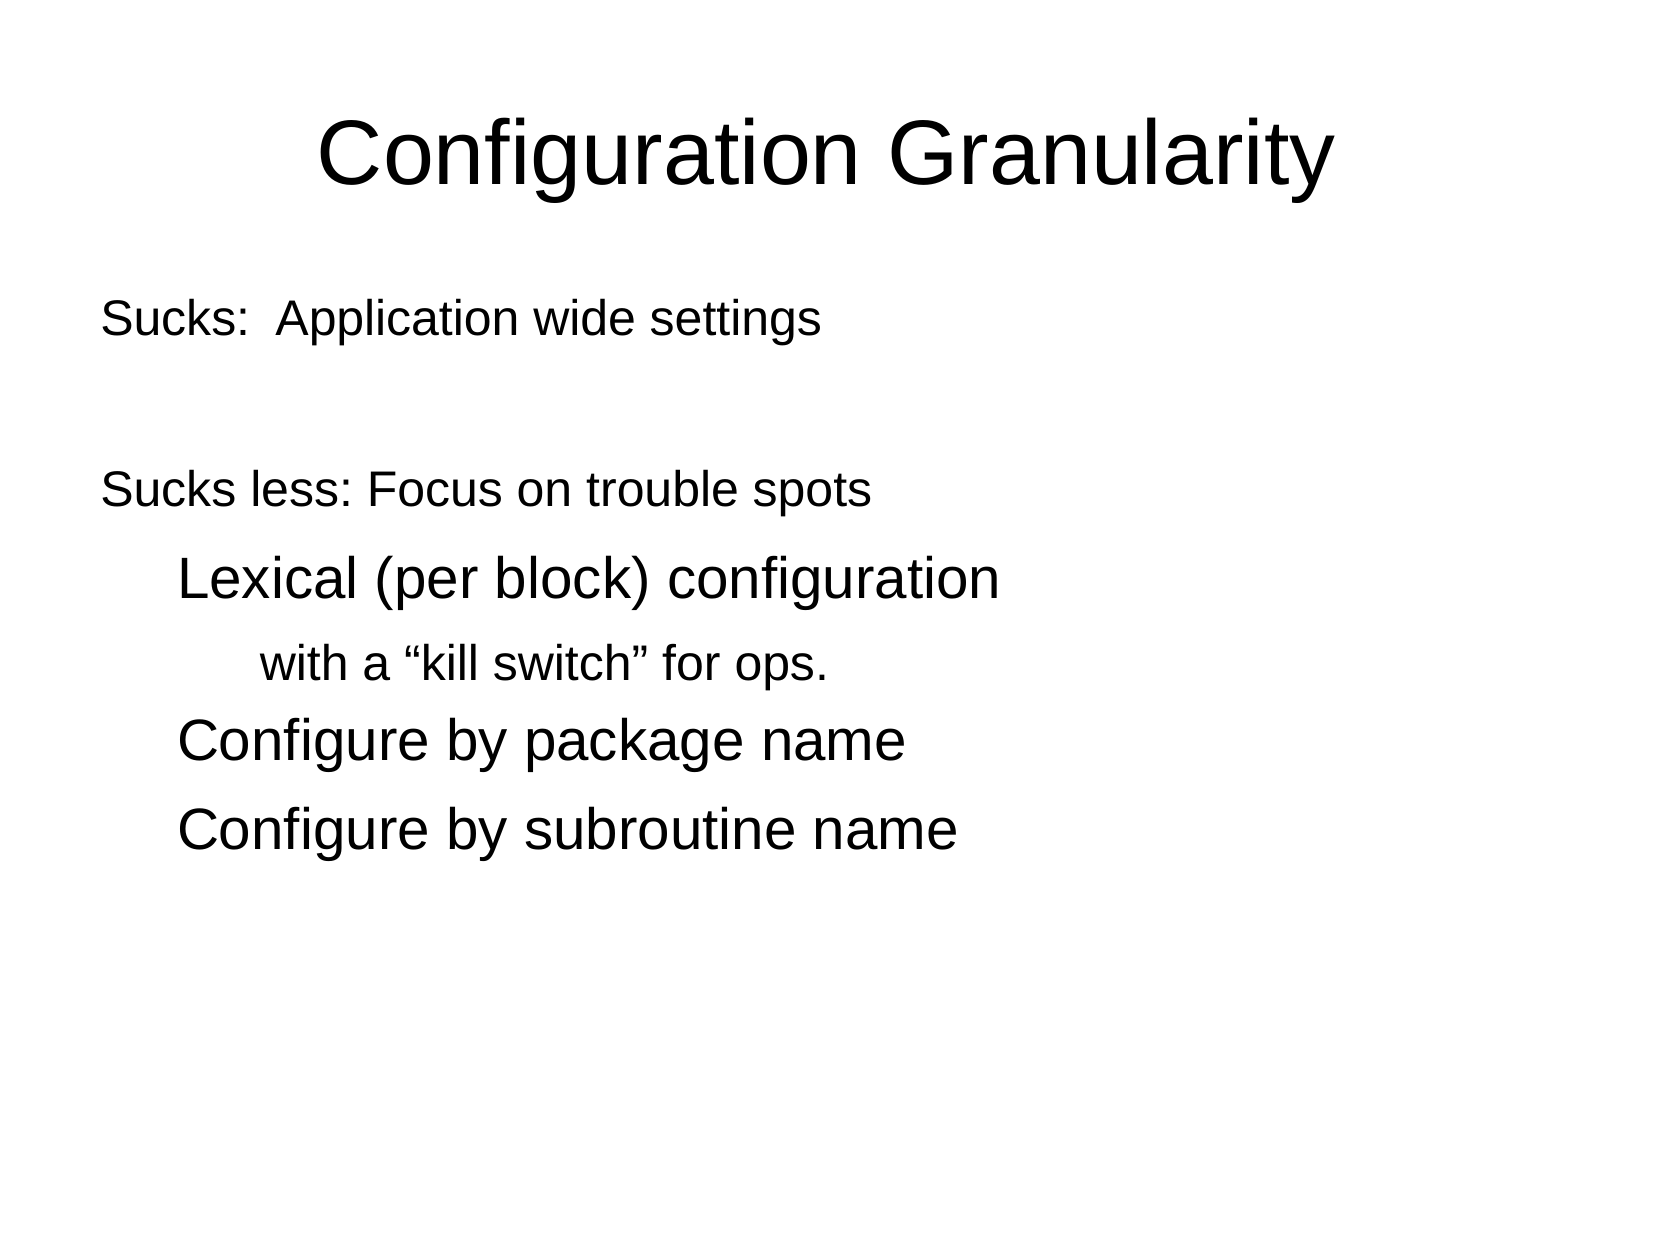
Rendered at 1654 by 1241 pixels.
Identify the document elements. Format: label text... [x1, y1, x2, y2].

title Configuration Granularity [82, 49, 1571, 257]
list Sucks: Application wide settings Sucks less: Focus on trouble spots Lexical (per block) configuration with a “kill switch” for ops. Configure by package name Configure by subroutine name [82, 290, 1571, 1109]
